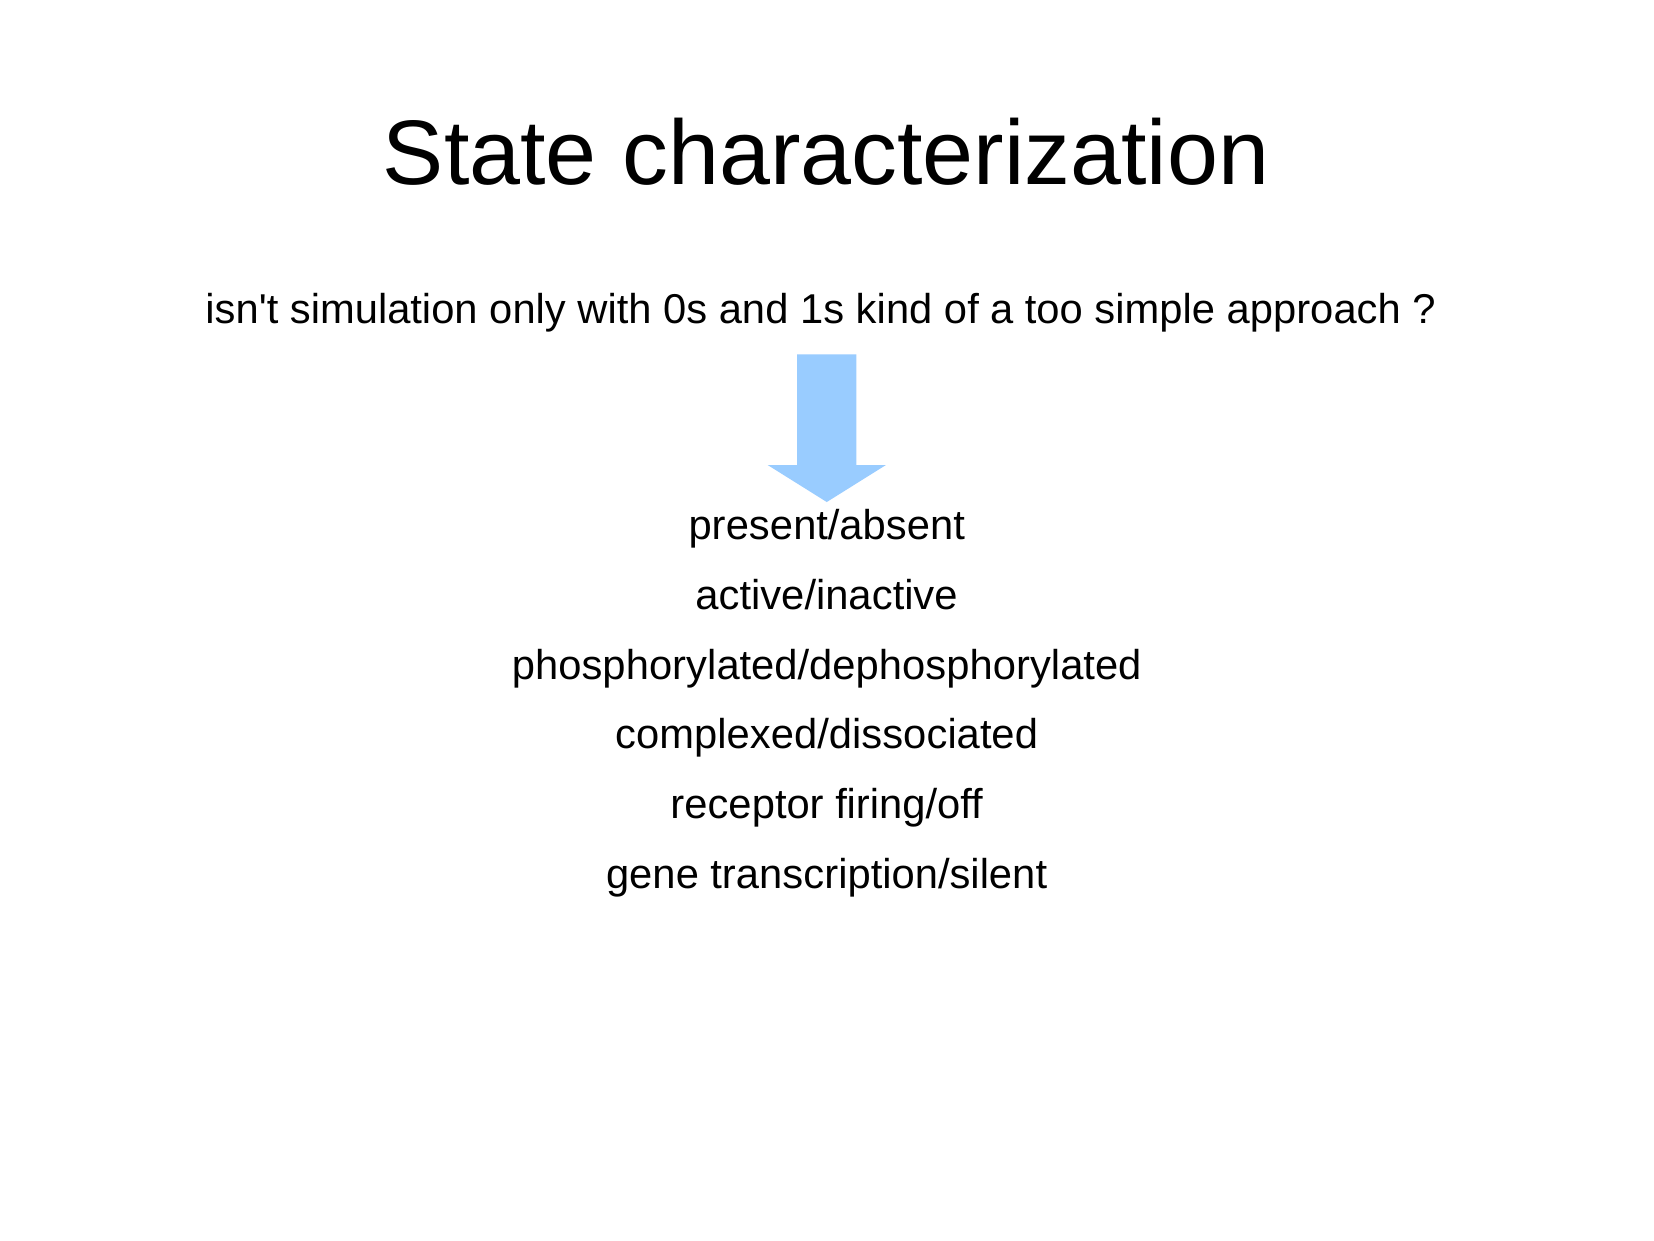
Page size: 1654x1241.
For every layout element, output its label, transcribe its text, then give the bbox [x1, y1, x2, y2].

text_box isn't simulation only with 0s and 1s kind of a too simple approach ? [76, 265, 1566, 353]
subtitle present/absent active/inactive phosphorylated/dephosphorylated complexed/dissociated receptor firing/off gene transcription/silent [82, 246, 1571, 1153]
title State characterization [82, 56, 1571, 246]
text_box [767, 354, 886, 503]
